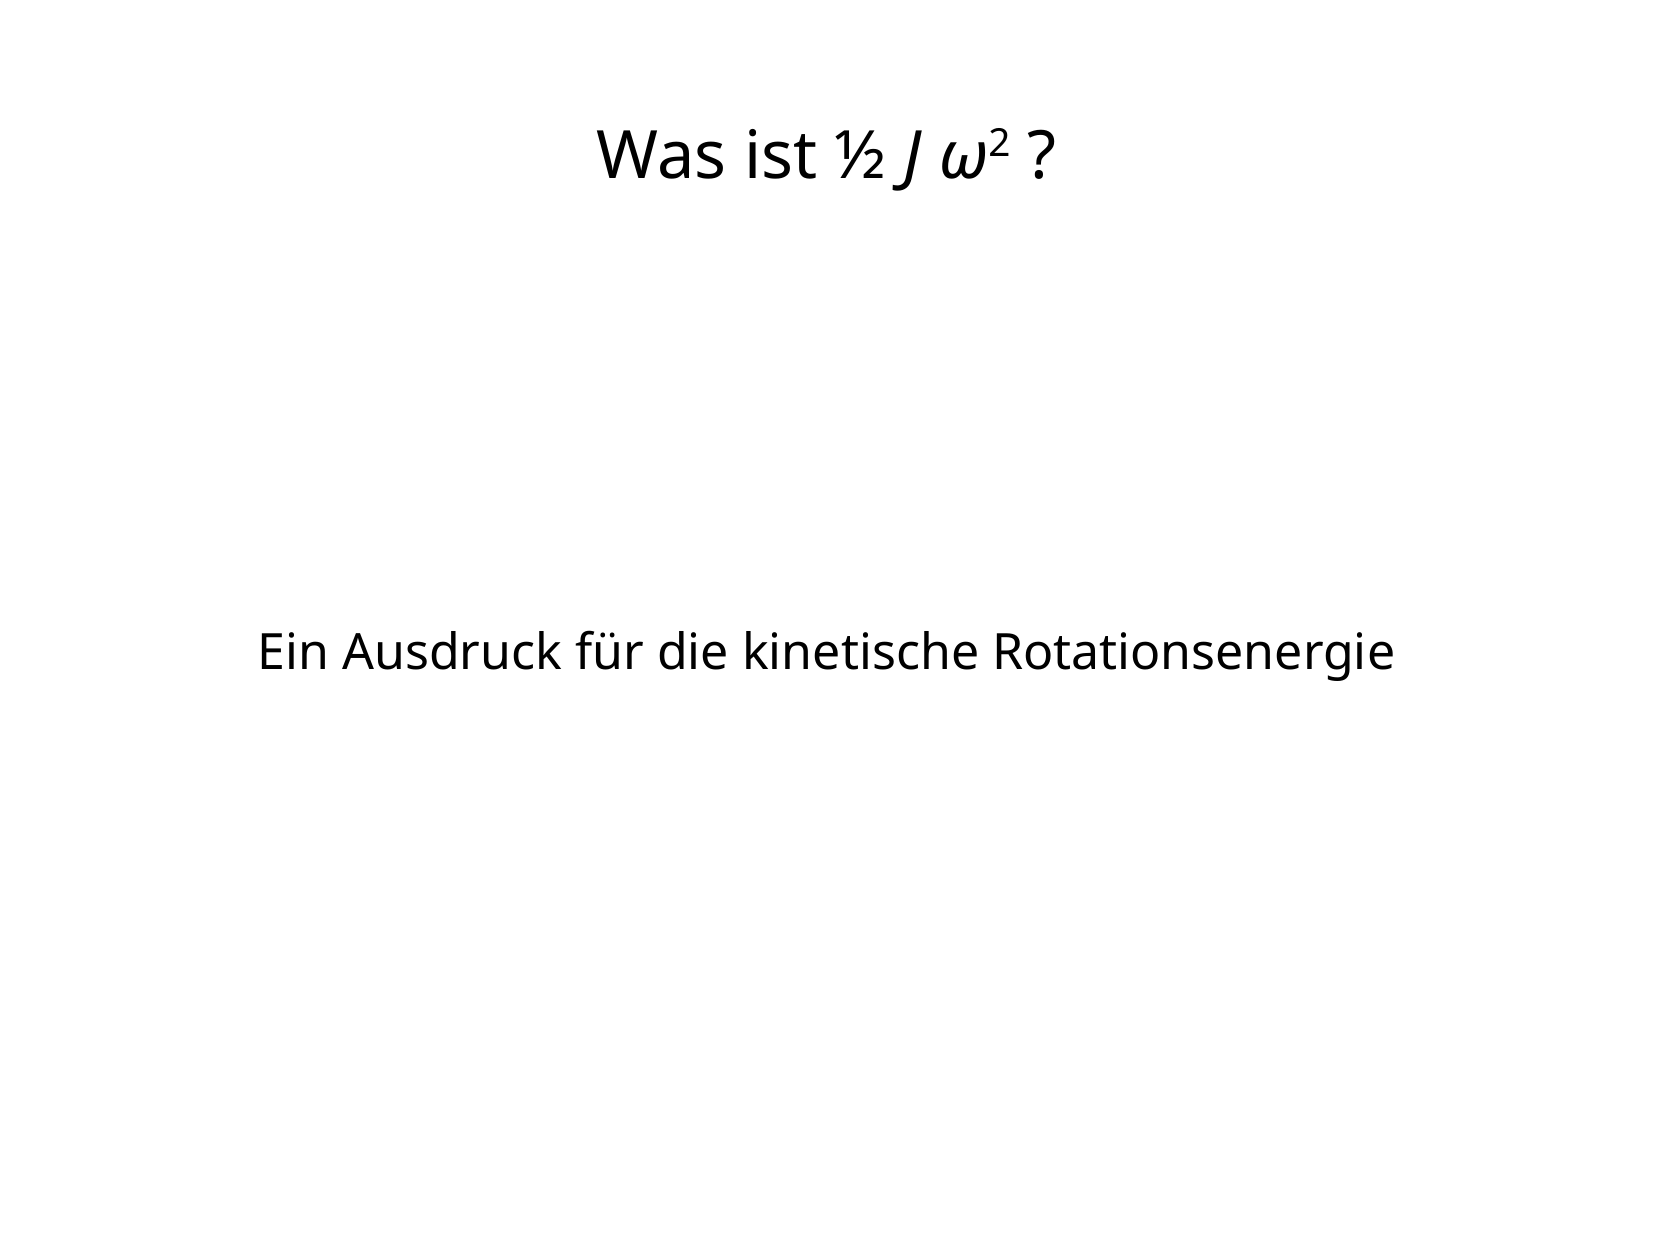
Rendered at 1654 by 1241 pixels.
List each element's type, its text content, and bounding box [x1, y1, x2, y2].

title Was ist ½ J ω2 ? [82, 49, 1571, 257]
subtitle Ein Ausdruck für die kinetische Rotationsenergie [82, 290, 1571, 1010]
